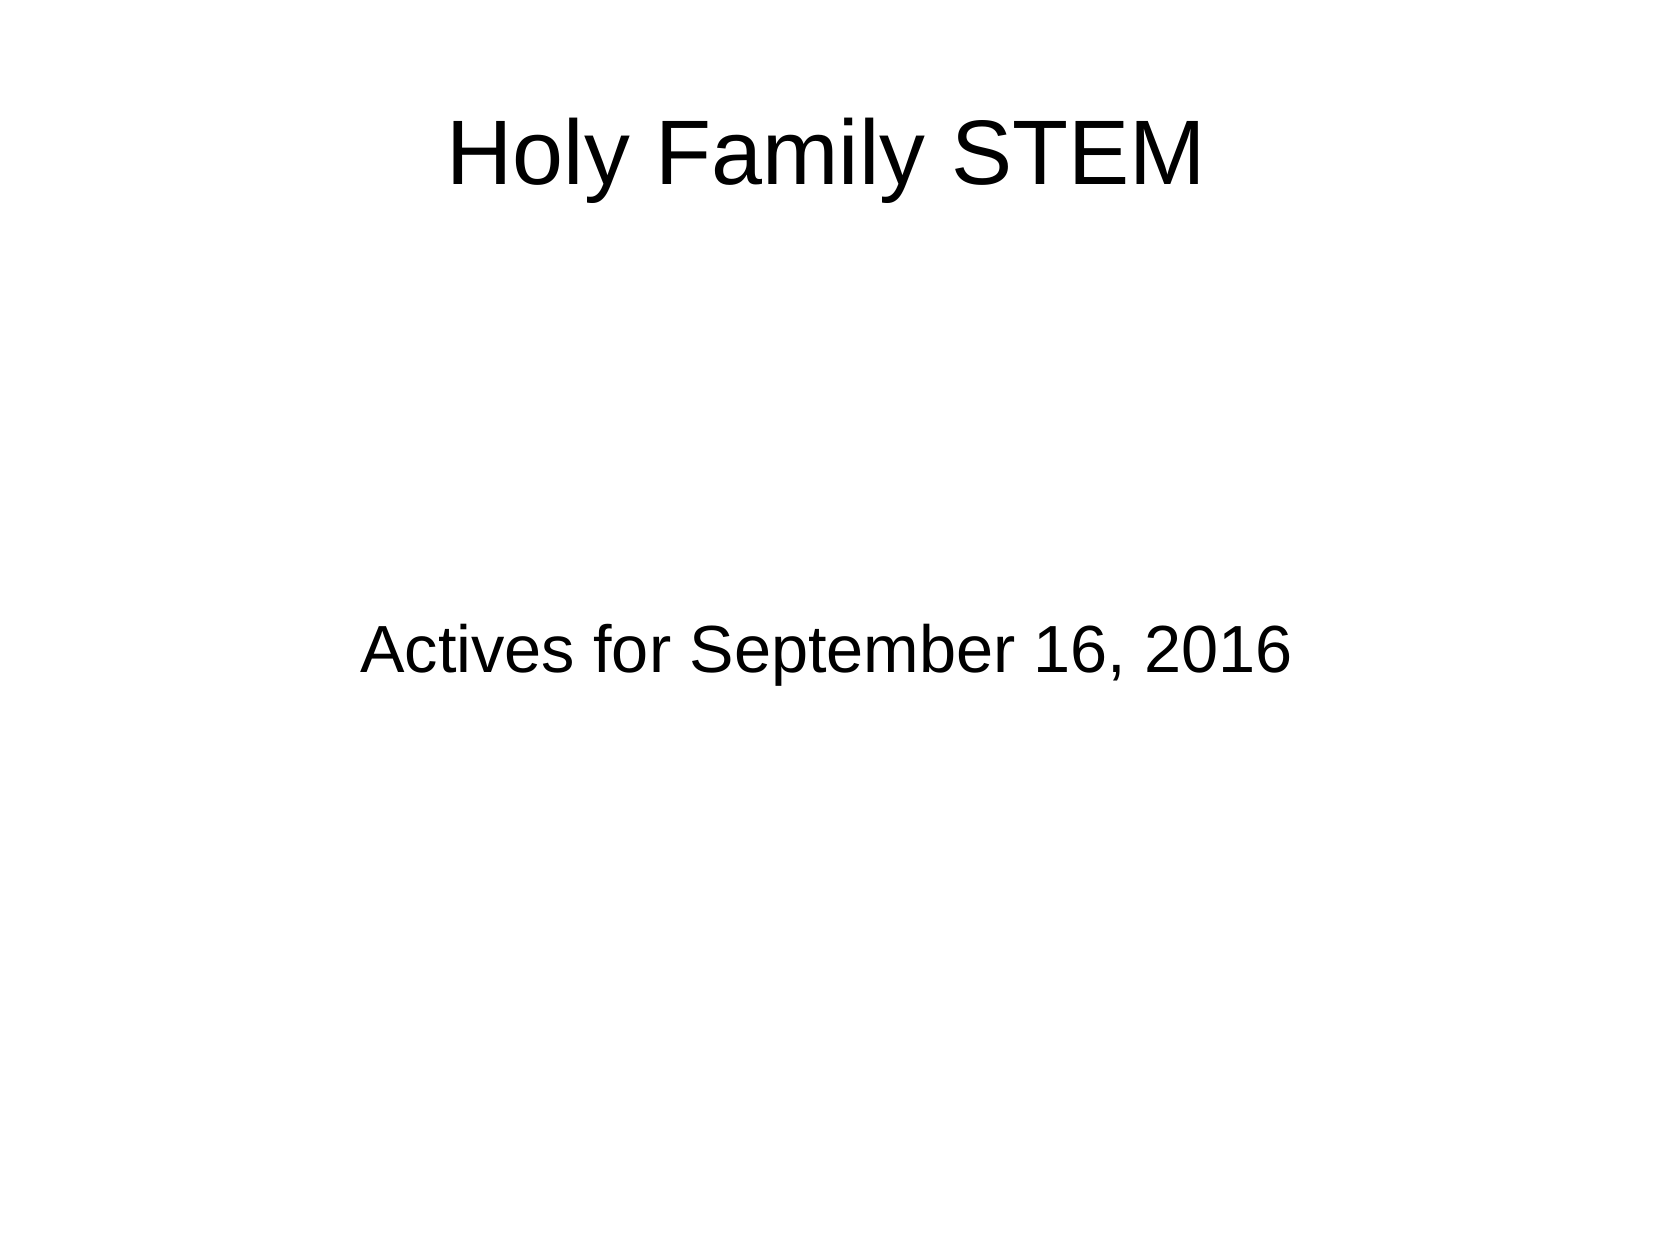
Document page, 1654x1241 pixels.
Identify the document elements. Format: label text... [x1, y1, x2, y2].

subtitle Actives for September 16, 2016 [82, 290, 1571, 1010]
title Holy Family STEM [82, 49, 1571, 257]
